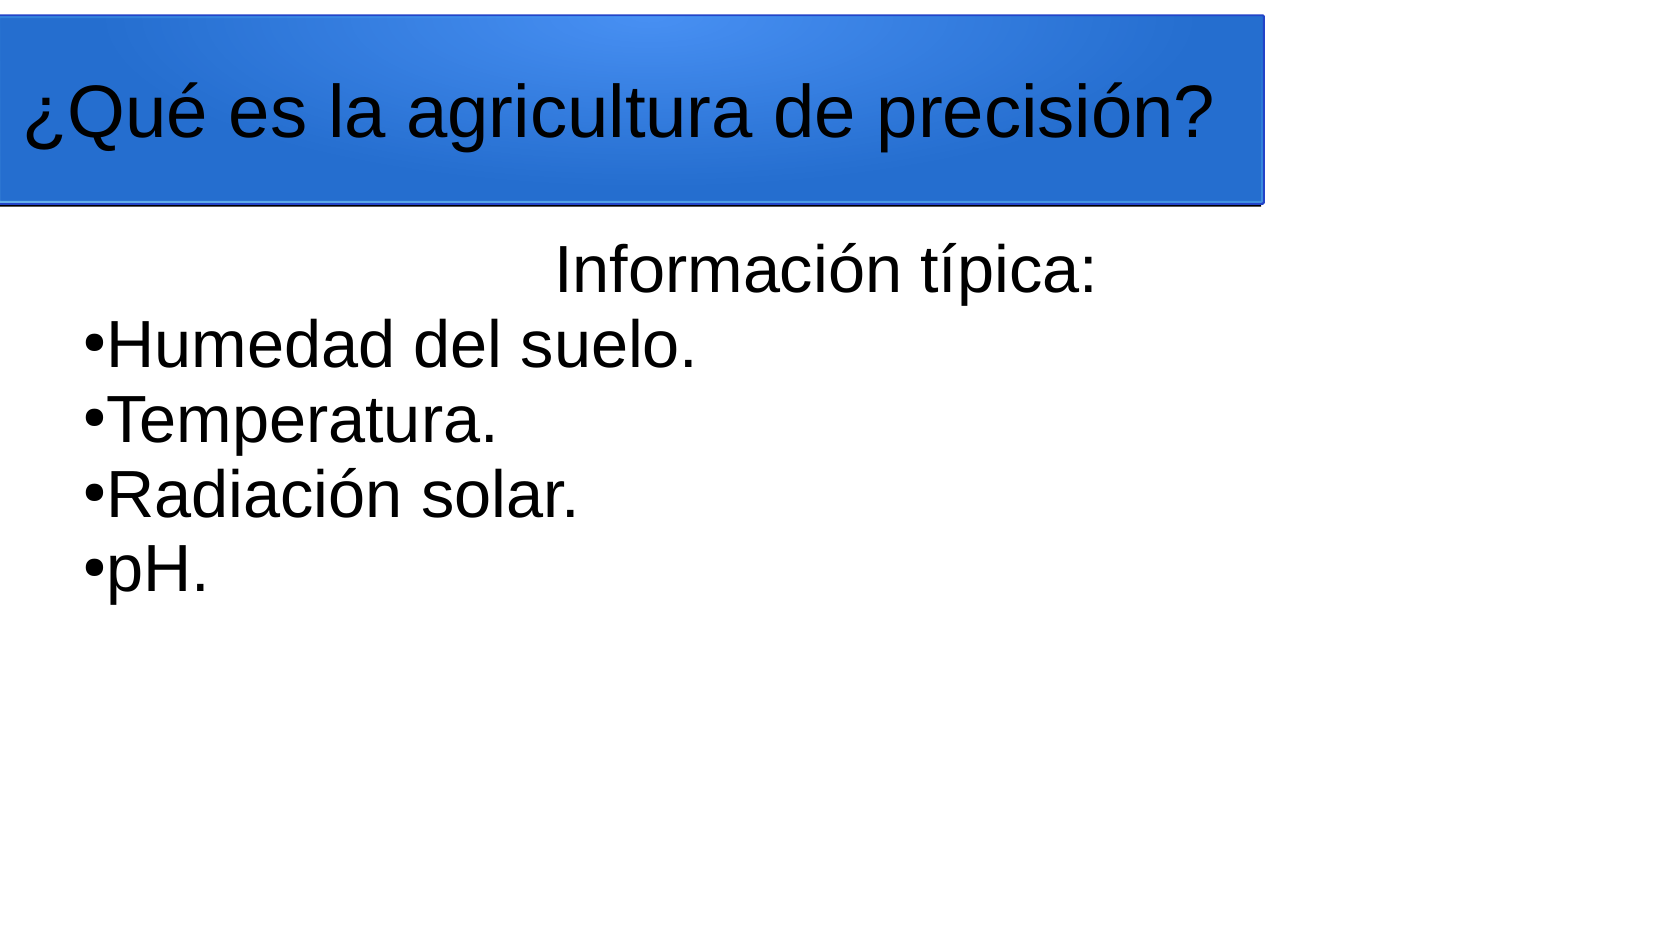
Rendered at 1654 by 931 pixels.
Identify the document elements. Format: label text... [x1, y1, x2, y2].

subtitle Información típica: Humedad del suelo. Temperatura. Radiación solar. pH. [82, 224, 1571, 764]
title ¿Qué es la agricultura de precisión? [22, 35, 1366, 189]
